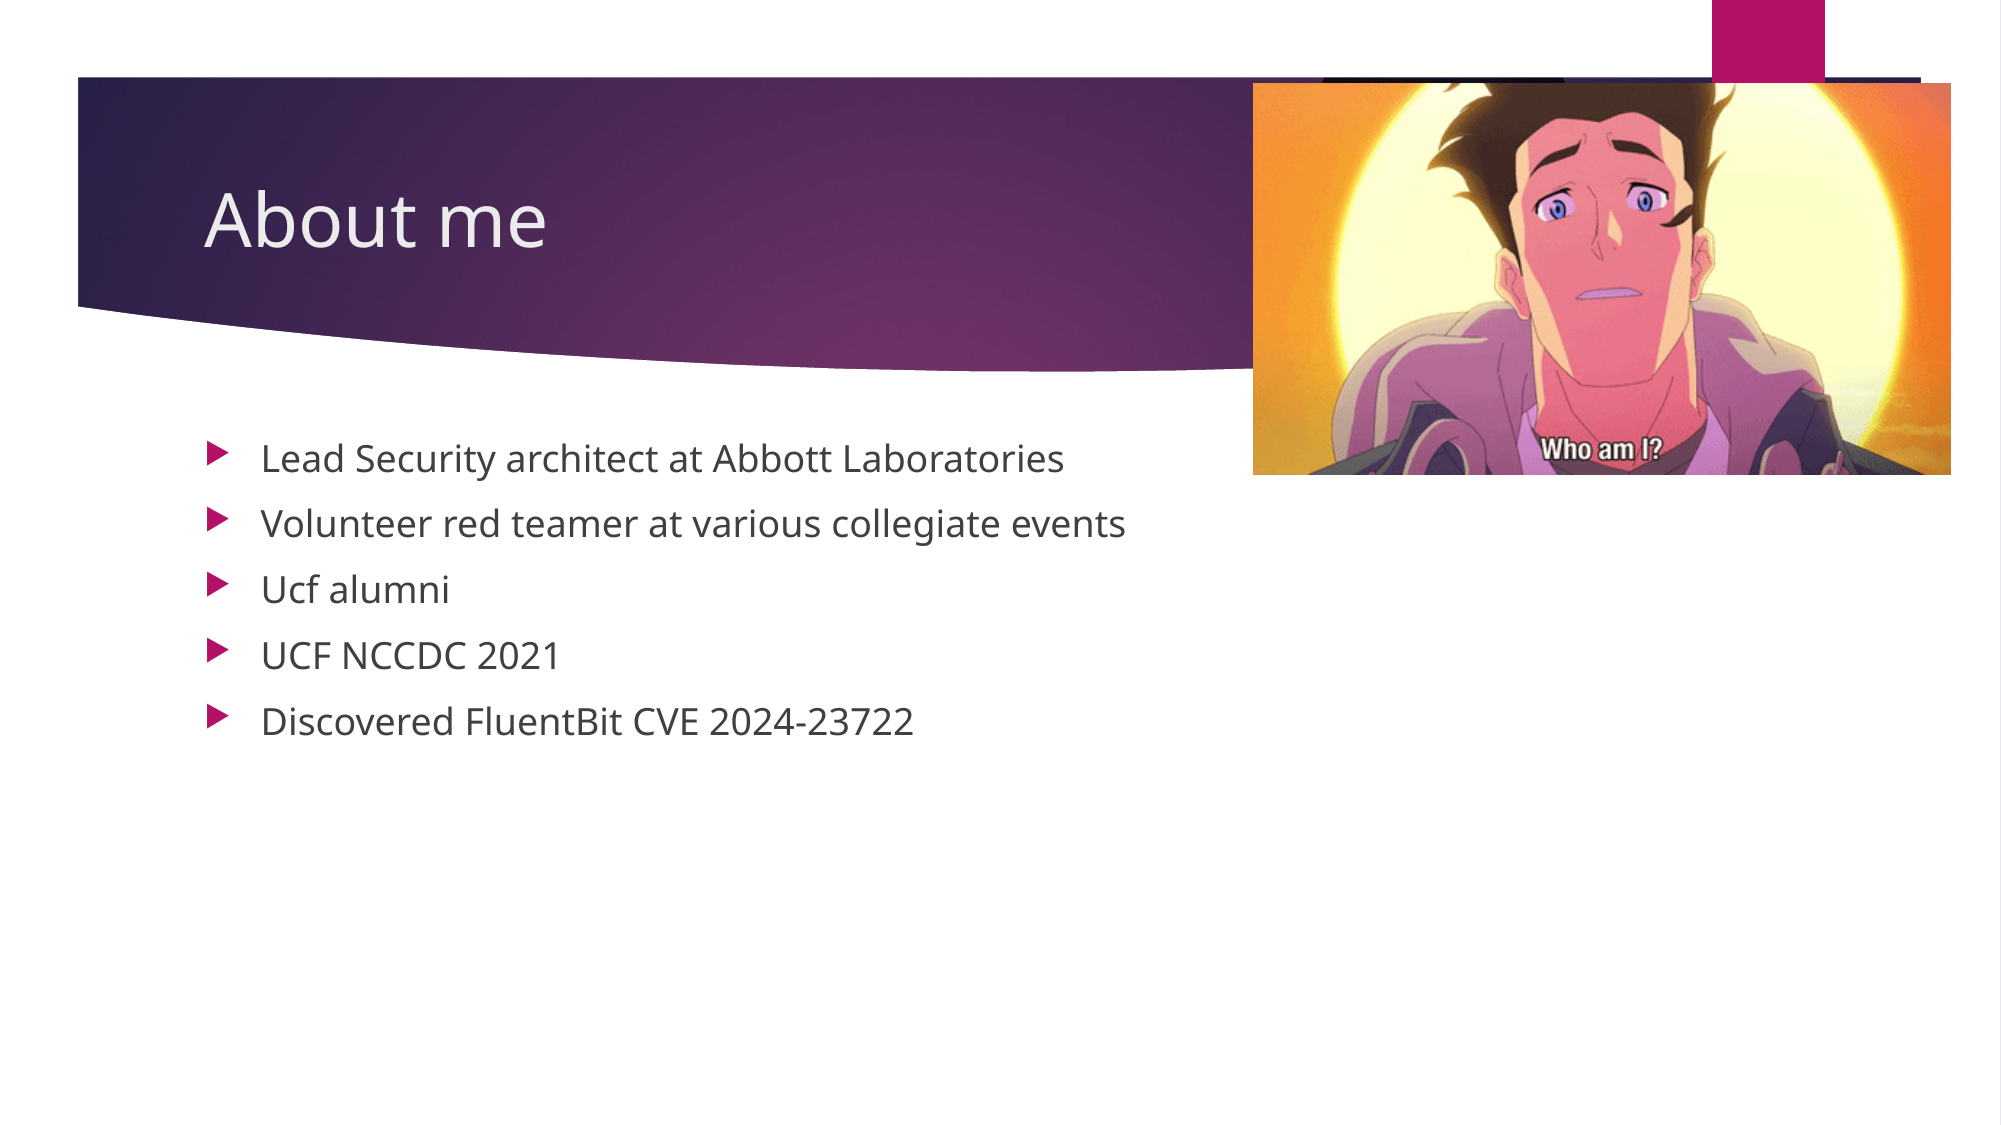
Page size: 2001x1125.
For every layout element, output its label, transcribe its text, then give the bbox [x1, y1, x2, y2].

picture [1253, 83, 1951, 475]
list Lead Security architect at Abbott Laboratories Volunteer red teamer at various collegiate events Ucf alumni UCF NCCDC 2021 Discovered FluentBit CVE 2024-23722 [189, 427, 1638, 988]
title About me [189, 159, 1253, 276]
